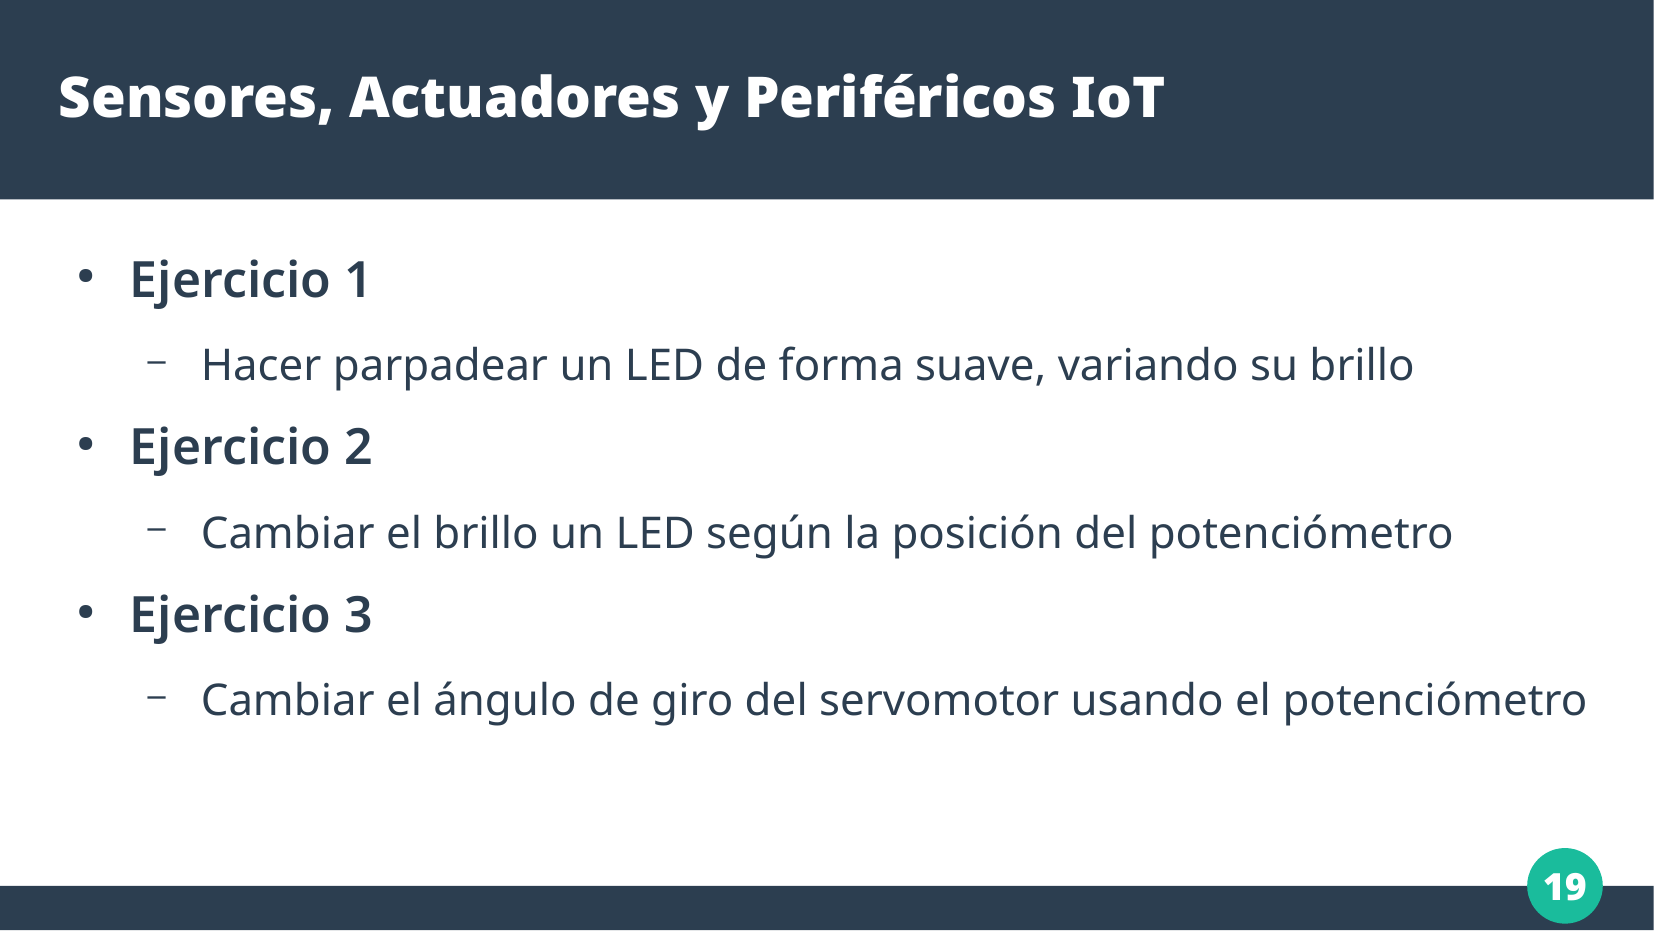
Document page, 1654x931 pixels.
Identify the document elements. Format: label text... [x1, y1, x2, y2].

title Sensores, Actuadores y Periféricos IoT [59, 37, 1595, 155]
list Ejercicio 1 Hacer parpadear un LED de forma suave, variando su brillo Ejercicio 2 Cambiar el brillo un LED según la posición del potenciómetro Ejercicio 3 Cambiar el ángulo de giro del servomotor usando el potenciómetro [59, 243, 1595, 864]
